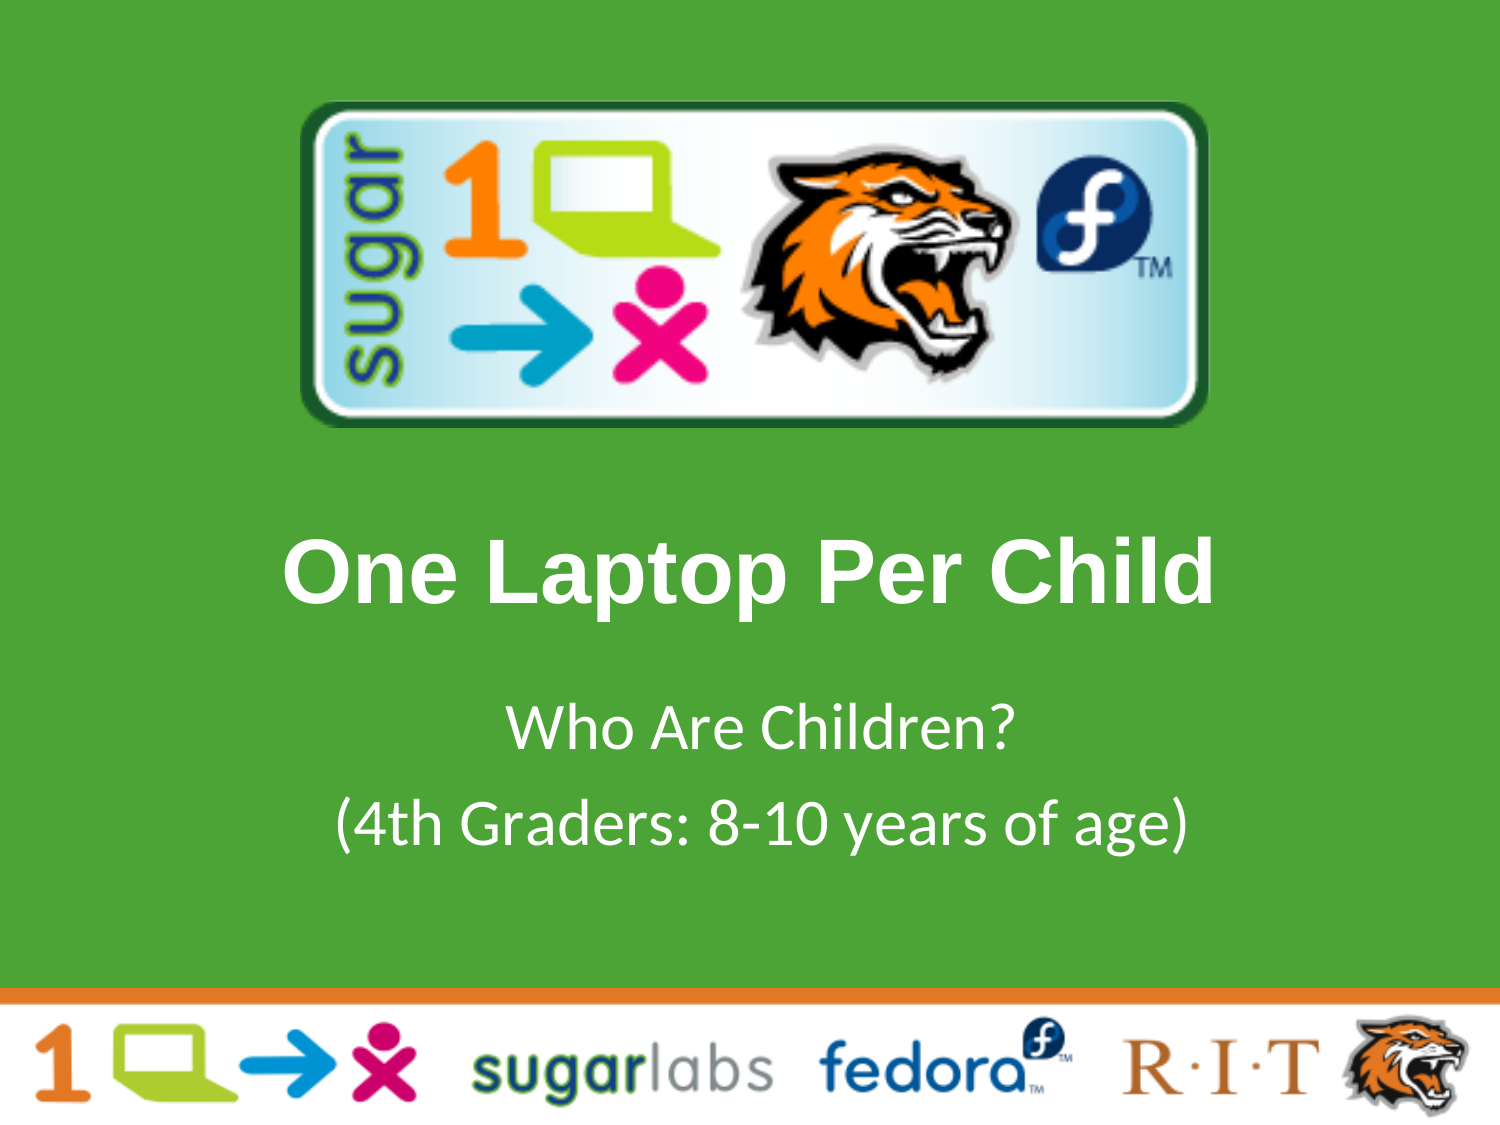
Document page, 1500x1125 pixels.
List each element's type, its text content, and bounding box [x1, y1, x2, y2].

text_box One Laptop Per Child [112, 446, 1388, 688]
text_box Who Are Children? (4th Graders: 8-10 years of age) [237, 675, 1288, 963]
picture [300, 99, 1213, 428]
picture [0, 988, 1500, 1125]
